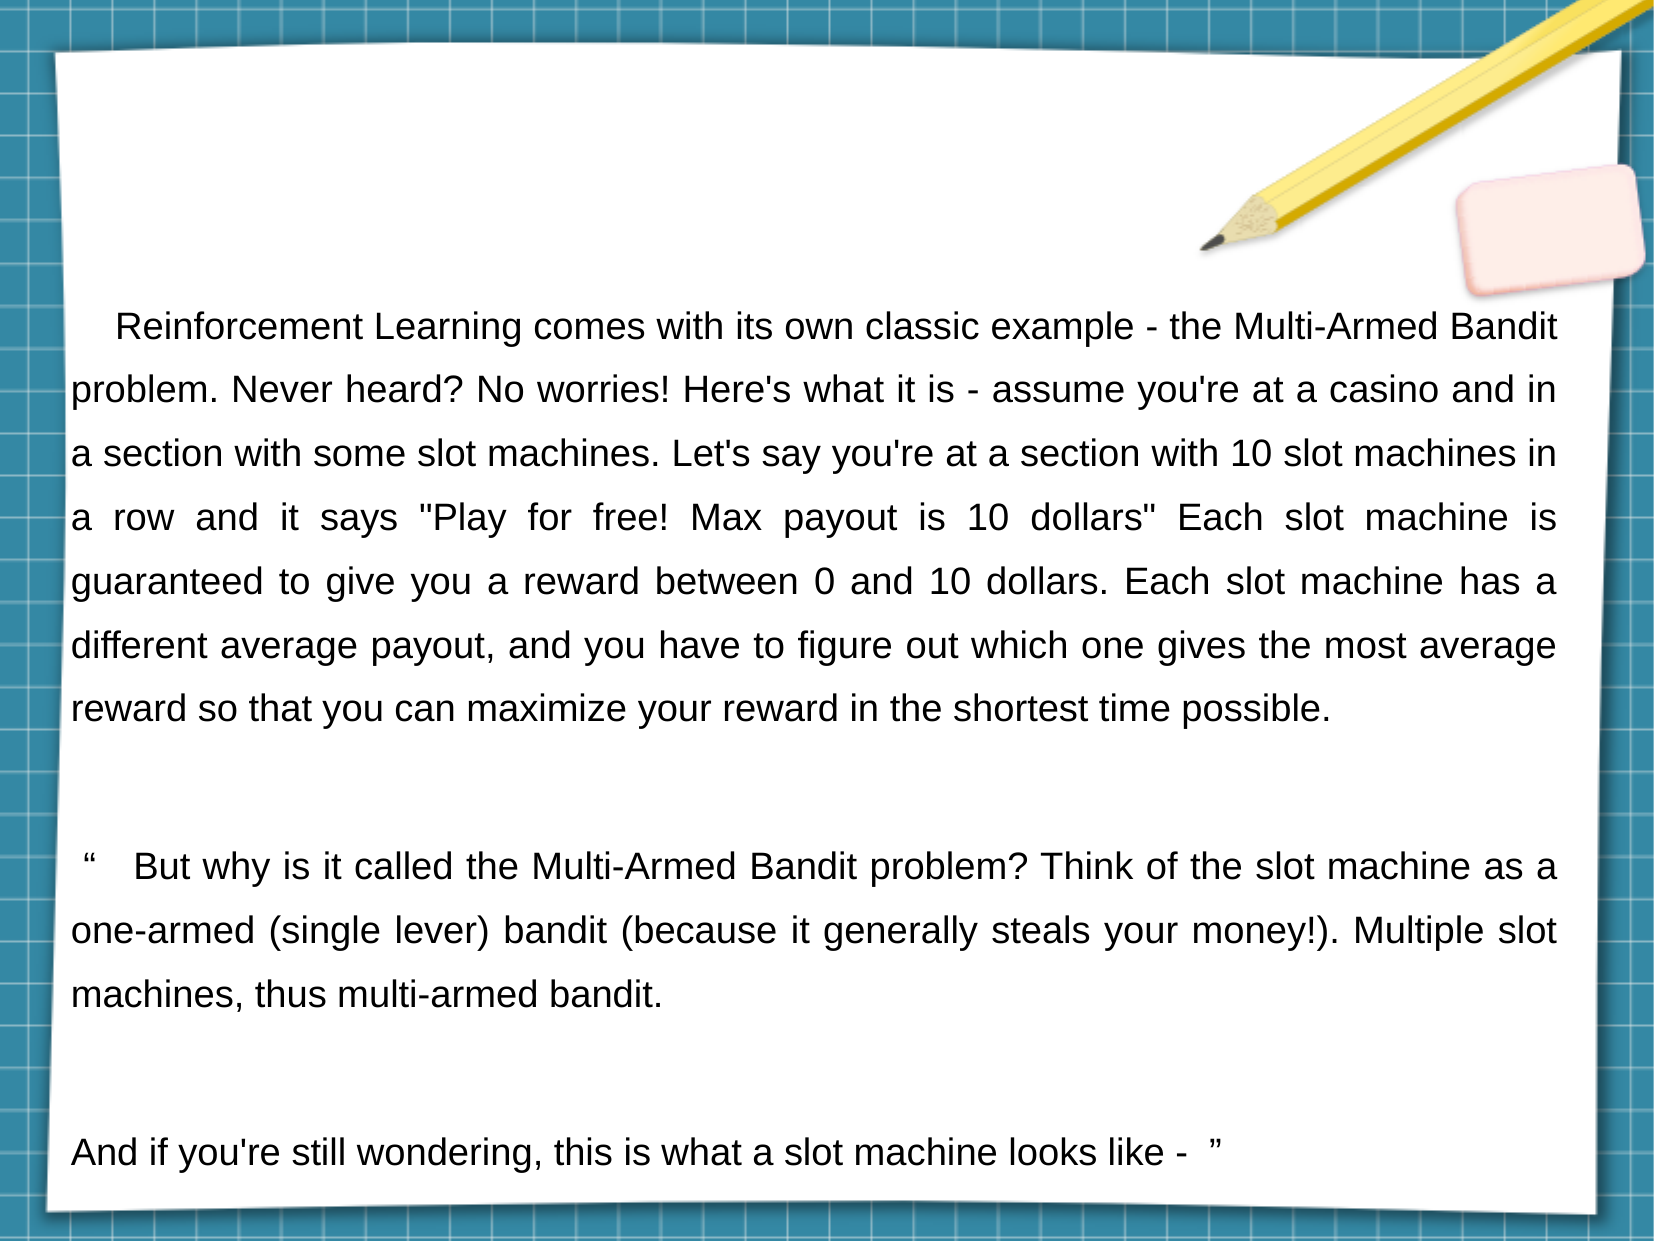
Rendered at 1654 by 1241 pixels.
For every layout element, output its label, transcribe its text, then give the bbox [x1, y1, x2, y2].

picture [0, 0, 1654, 1241]
list Reinforcement Learning comes with its own classic example - the Multi-Armed Bandit problem. Never heard? No worries! Here's what it is - assume you're at a casino and in a section with some slot machines. Let's say you're at a section with 10 slot machines in a row and it says "Play for free! Max payout is 10 dollars" Each slot machine is guaranteed to give you a reward between 0 and 10 dollars. Each slot machine has a different average payout, and you have to figure out which one gives the most average reward so that you can maximize your reward in the shortest time possible. “ But why is it called the Multi-Armed Bandit problem? Think of the slot machine as a one-armed (single lever) bandit (because it generally steals your money!). Multiple slot machines, thus multi-armed bandit. And if you're still wondering, this is what a slot machine looks like - ” [70, 283, 1559, 1193]
